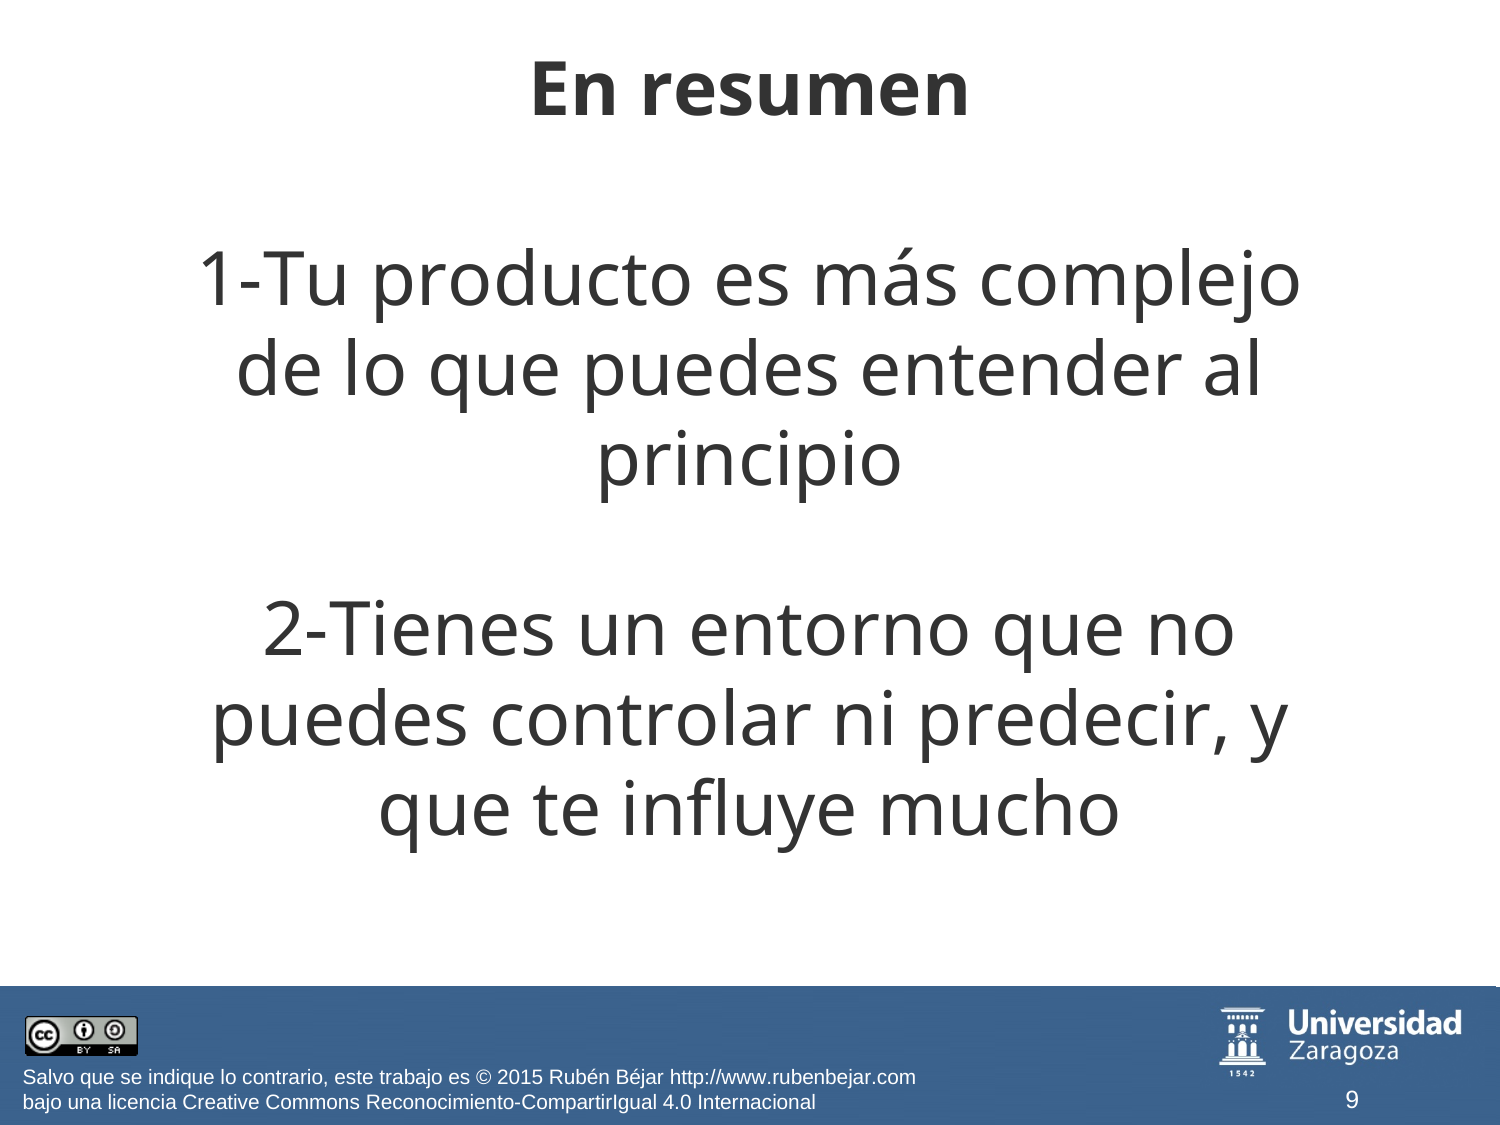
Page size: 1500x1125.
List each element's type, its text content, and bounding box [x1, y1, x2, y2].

text_box En resumen 1-Tu producto es más complejo de lo que puedes entender al principio 2-Tienes un entorno que no puedes controlar ni predecir, y que te influye mucho [169, 307, 1331, 585]
picture [0, 986, 1500, 1125]
